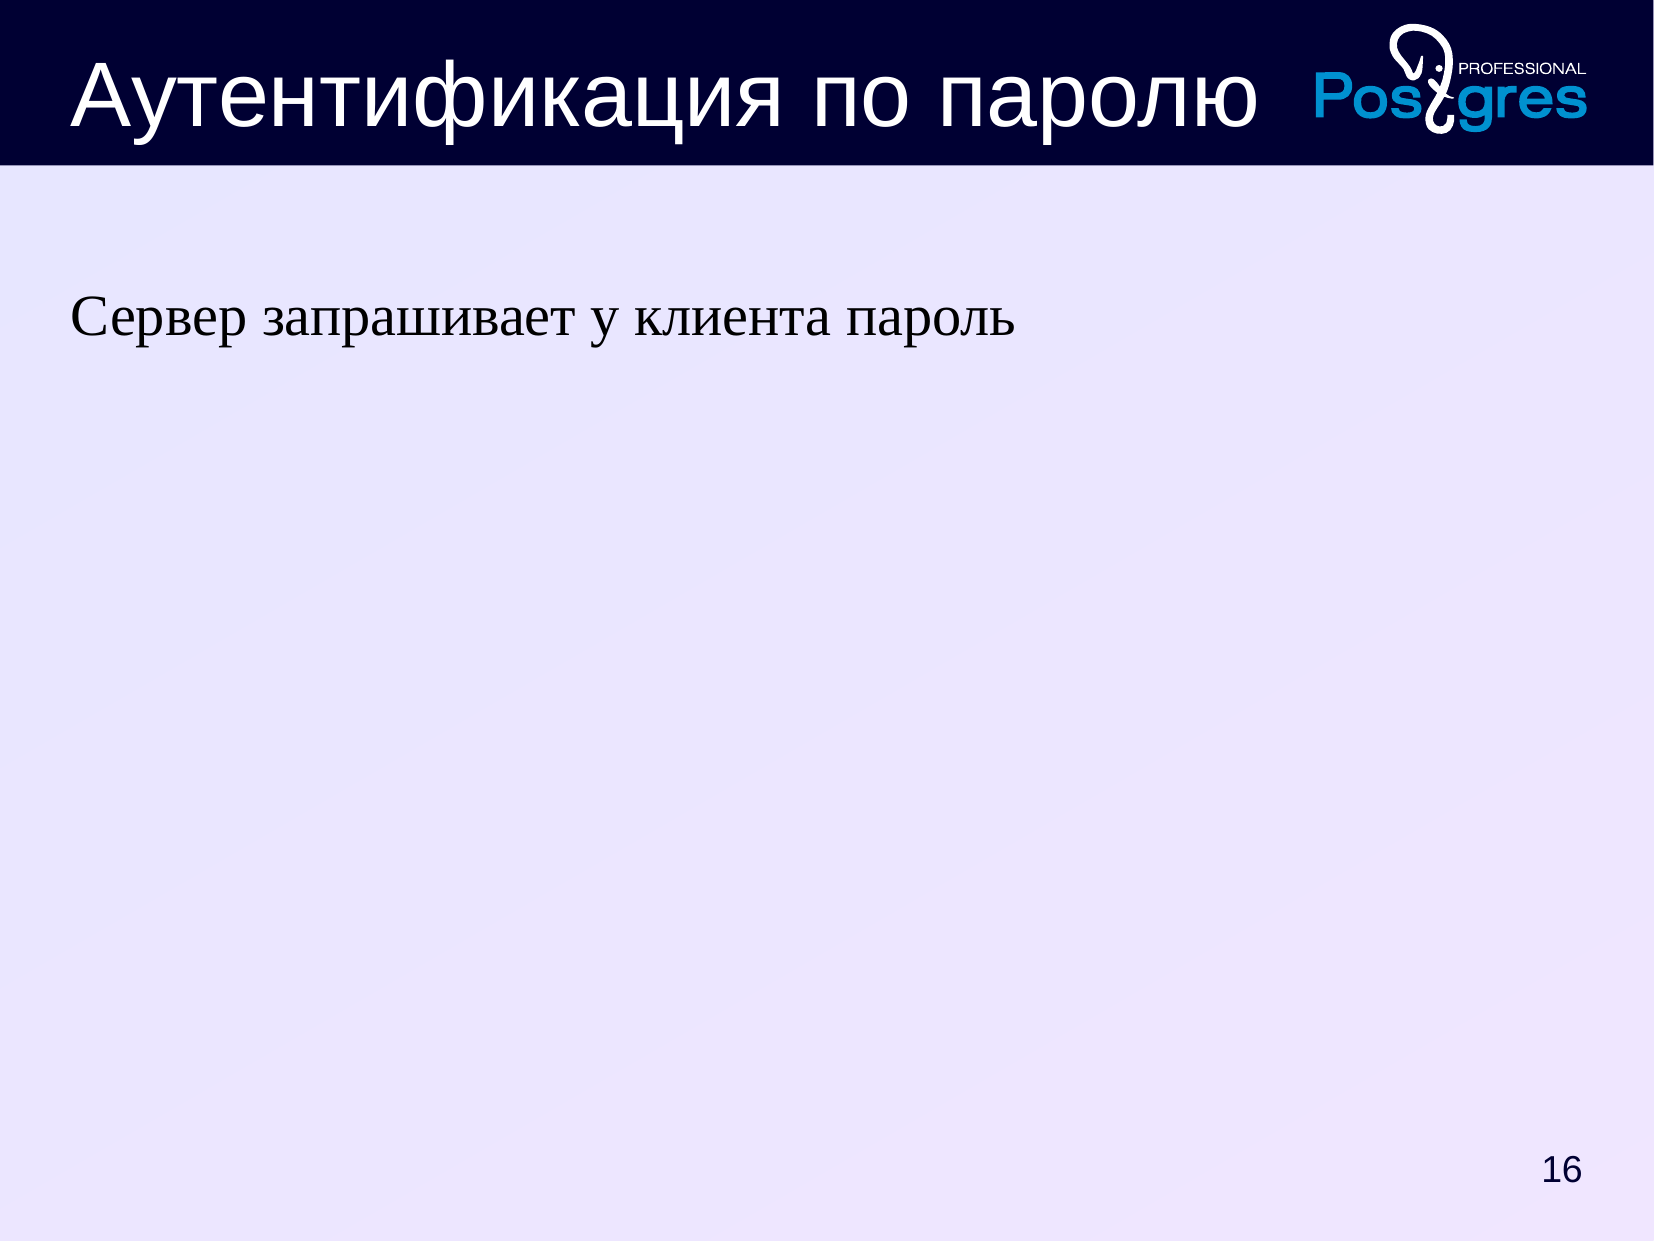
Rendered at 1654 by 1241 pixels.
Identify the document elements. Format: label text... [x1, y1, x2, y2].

title Аутентификация по паролю [70, 43, 1276, 249]
list Сервер запрашивает у клиента пароль [70, 283, 1559, 1003]
